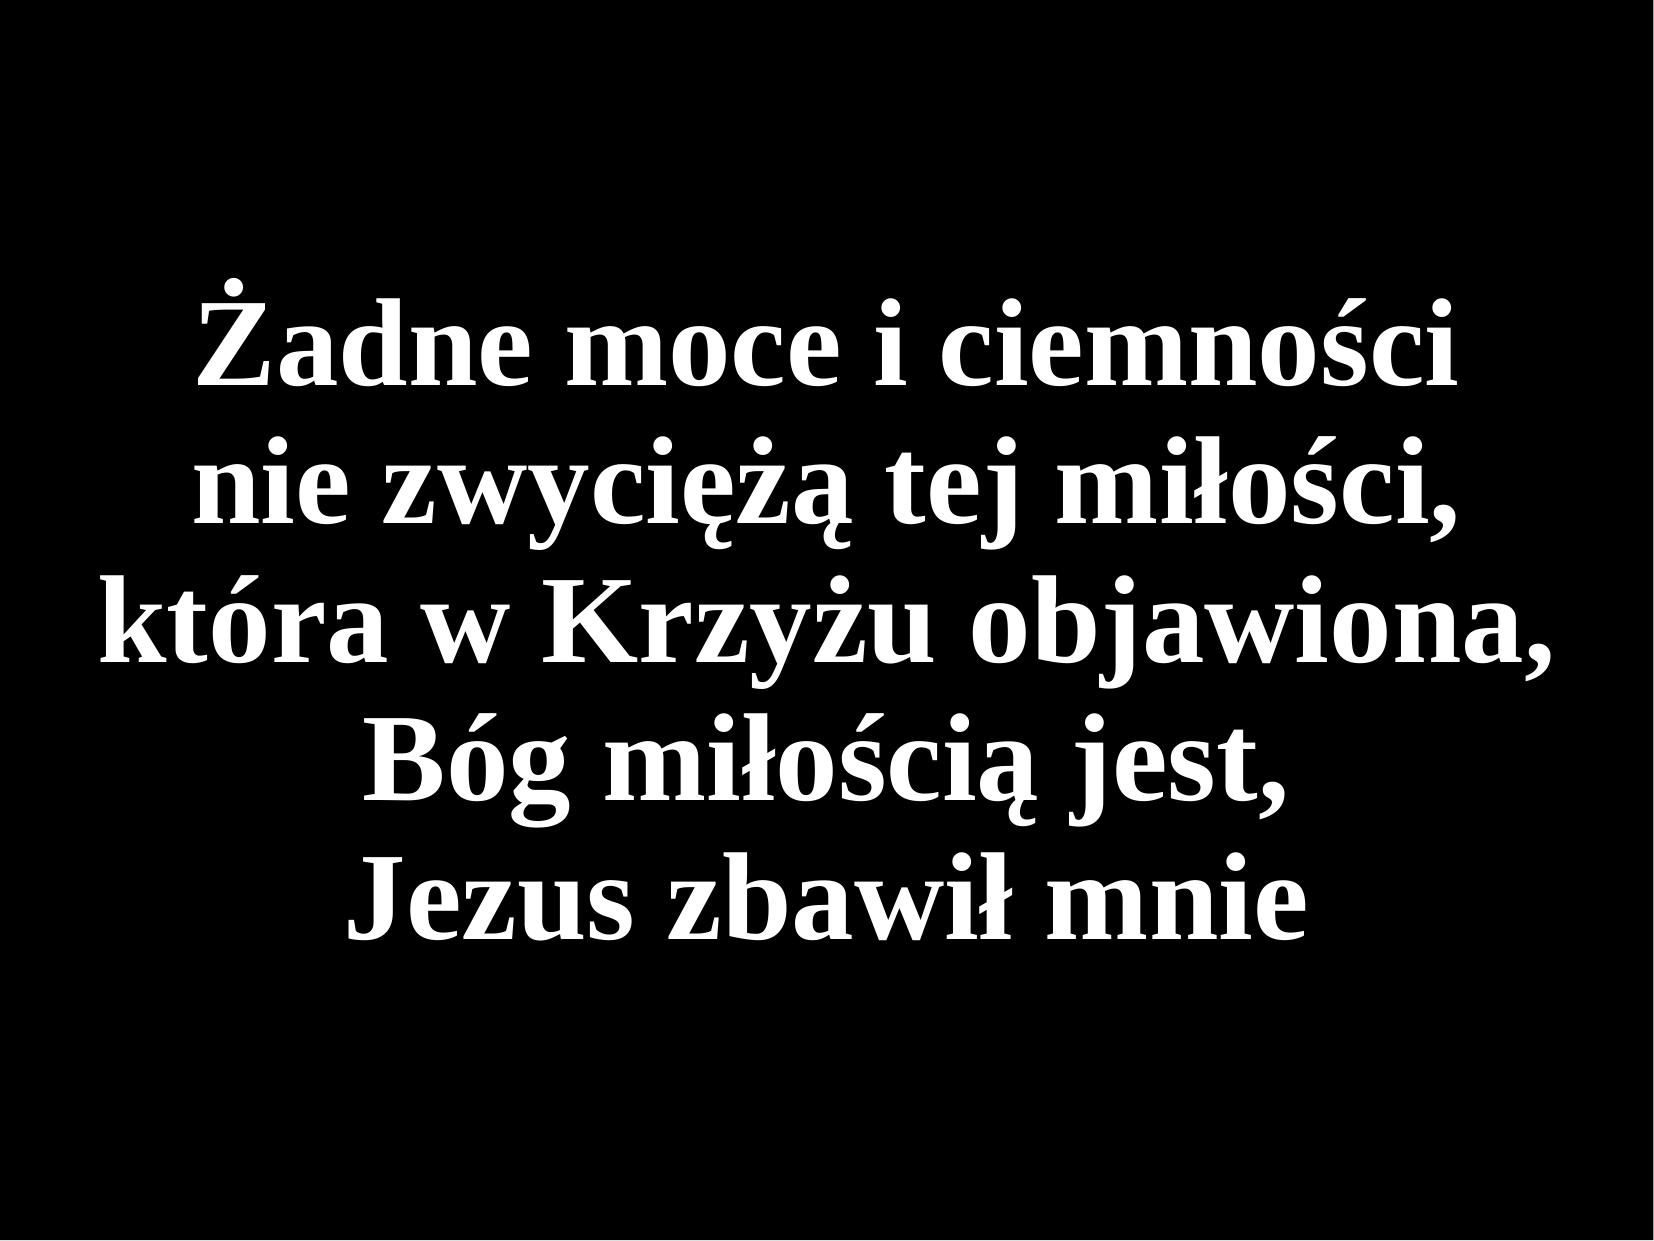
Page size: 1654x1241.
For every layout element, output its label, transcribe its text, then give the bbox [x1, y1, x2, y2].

title Żadne moce i ciemności nie zwyciężą tej miłości, która w Krzyżu objawiona, Bóg miłością jest, Jezus zbawił mnie [0, 0, 1654, 1241]
